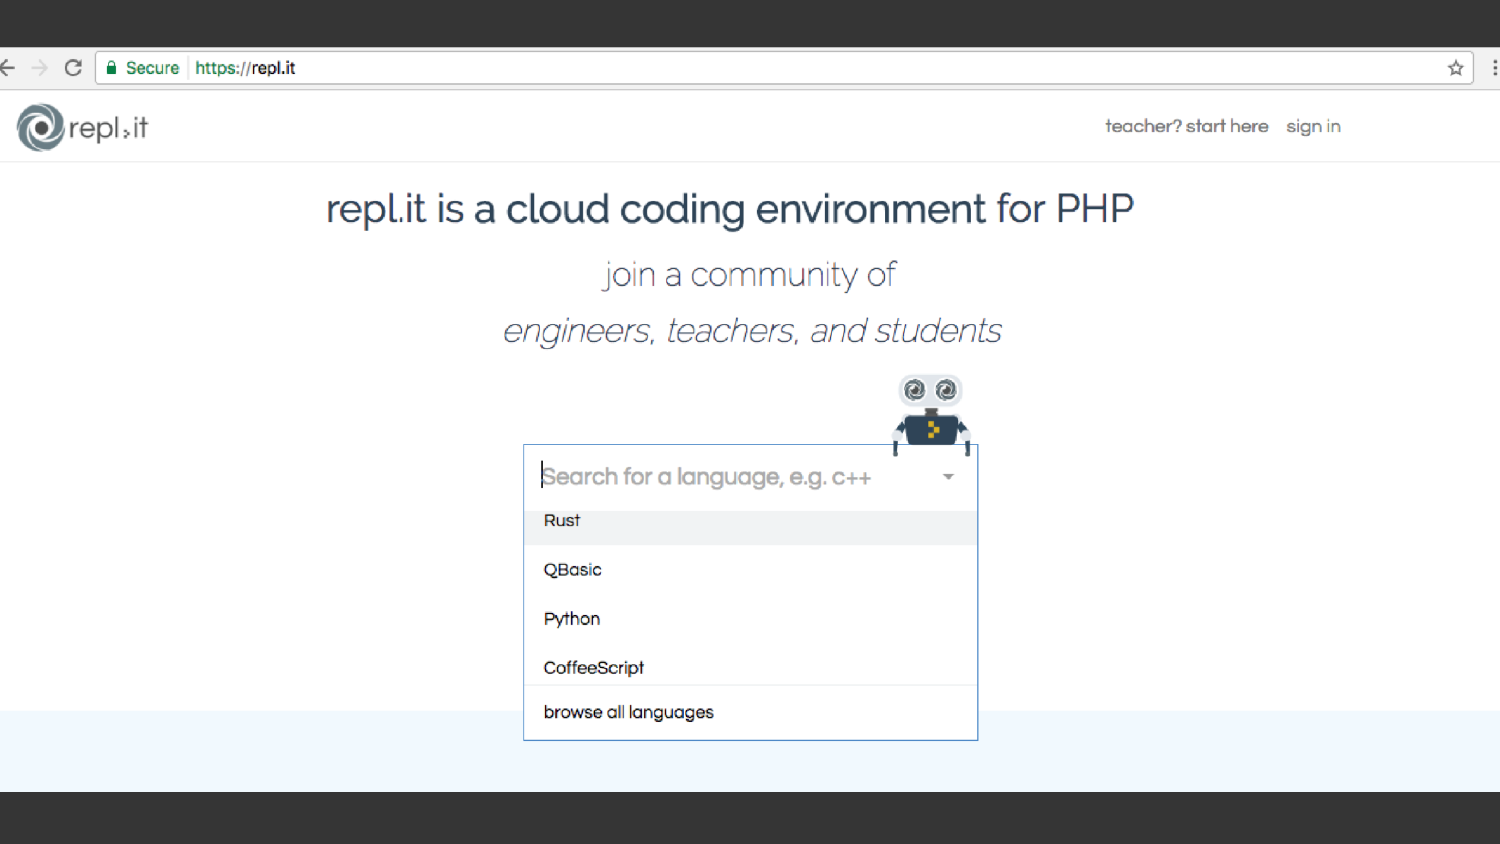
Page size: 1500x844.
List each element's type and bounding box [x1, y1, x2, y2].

picture [0, 47, 1500, 792]
